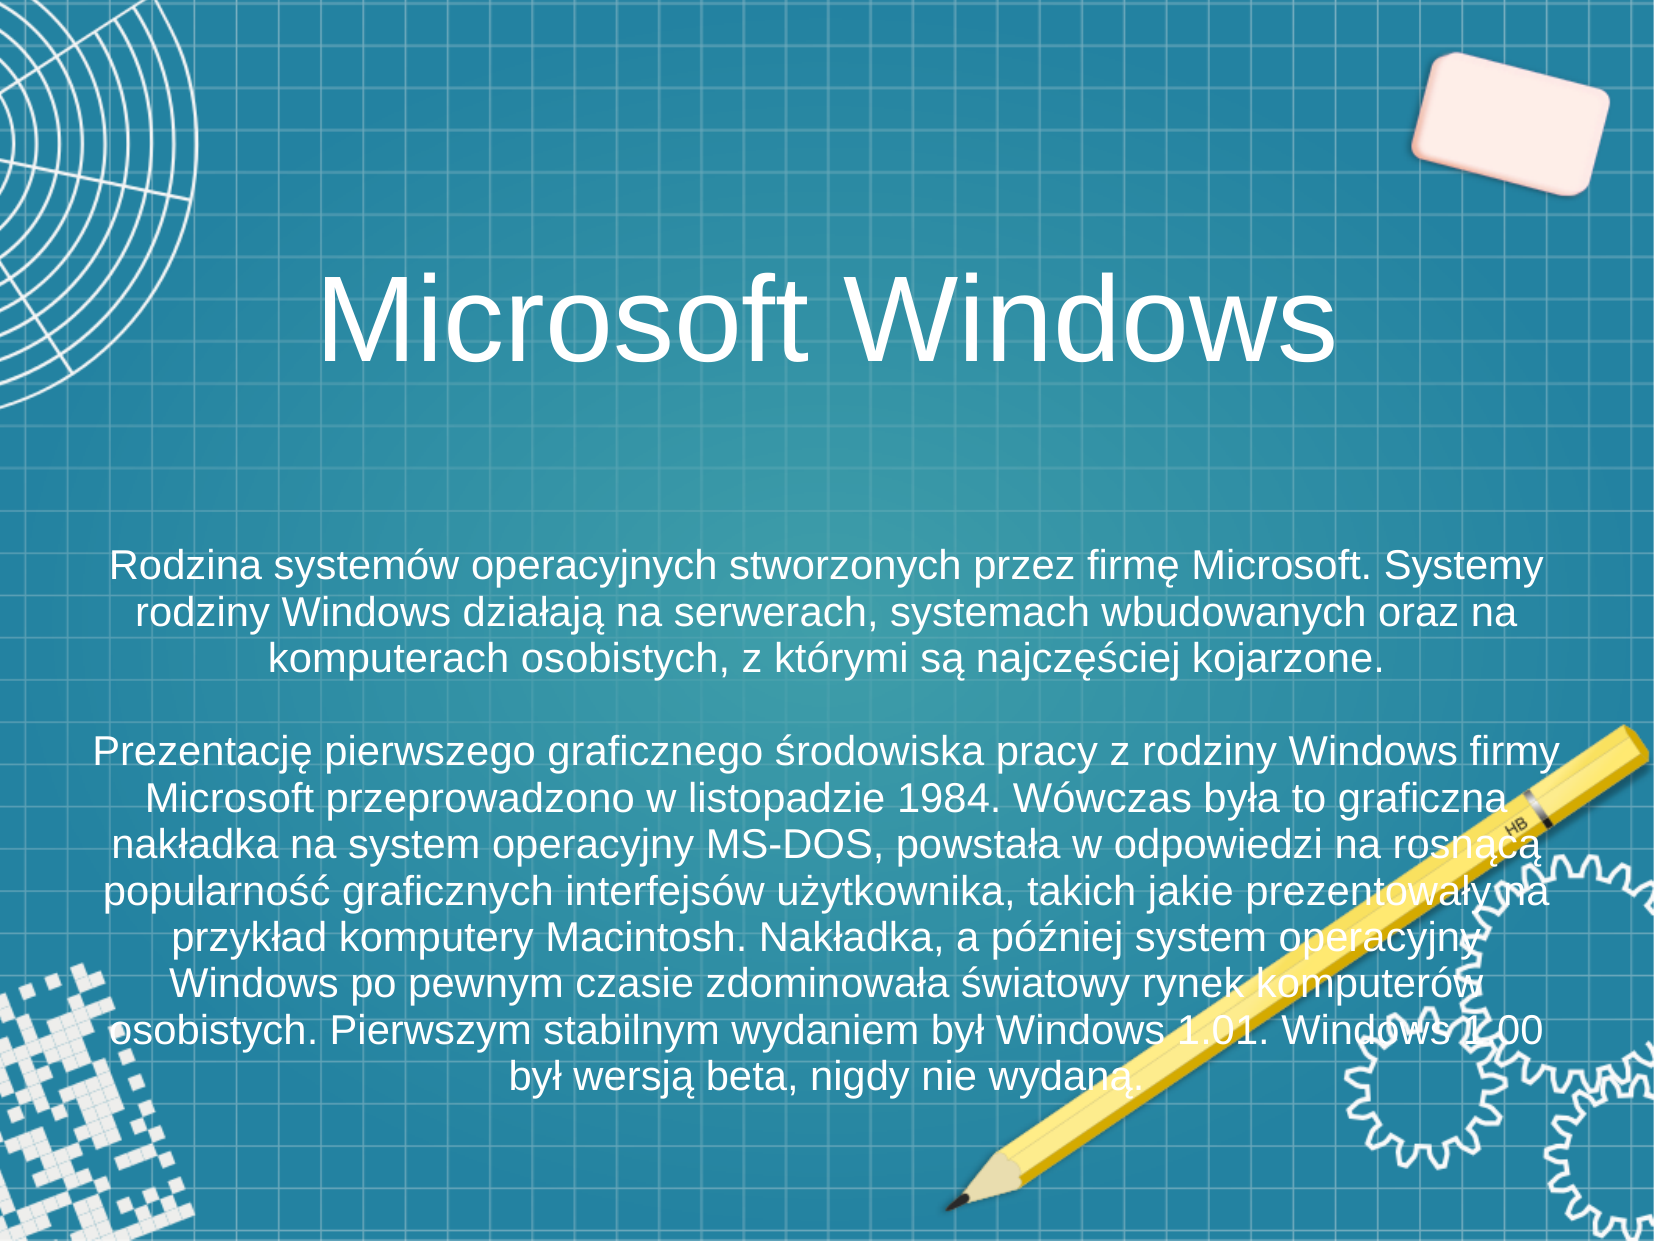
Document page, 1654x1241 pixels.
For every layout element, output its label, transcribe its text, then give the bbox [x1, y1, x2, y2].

subtitle Rodzina systemów operacyjnych stworzonych przez firmę Microsoft. Systemy rodziny Windows działają na serwerach, systemach wbudowanych oraz na komputerach osobistych, z którymi są najczęściej kojarzone. Prezentację pierwszego graficznego środowiska pracy z rodziny Windows firmy Microsoft przeprowadzono w listopadzie 1984. Wówczas była to graficzna nakładka na system operacyjny MS-DOS, powstała w odpowiedzi na rosnącą popularność graficznych interfejsów użytkownika, takich jakie prezentowały na przykład komputery Macintosh. Nakładka, a później system operacyjny Windows po pewnym czasie zdominowała światowy rynek komputerów osobistych. Pierwszym stabilnym wydaniem był Windows 1.01. Windows 1.00 był wersją beta, nigdy nie wydaną. [82, 519, 1571, 1122]
picture [0, 0, 1654, 1241]
title Microsoft Windows [82, 177, 1571, 461]
